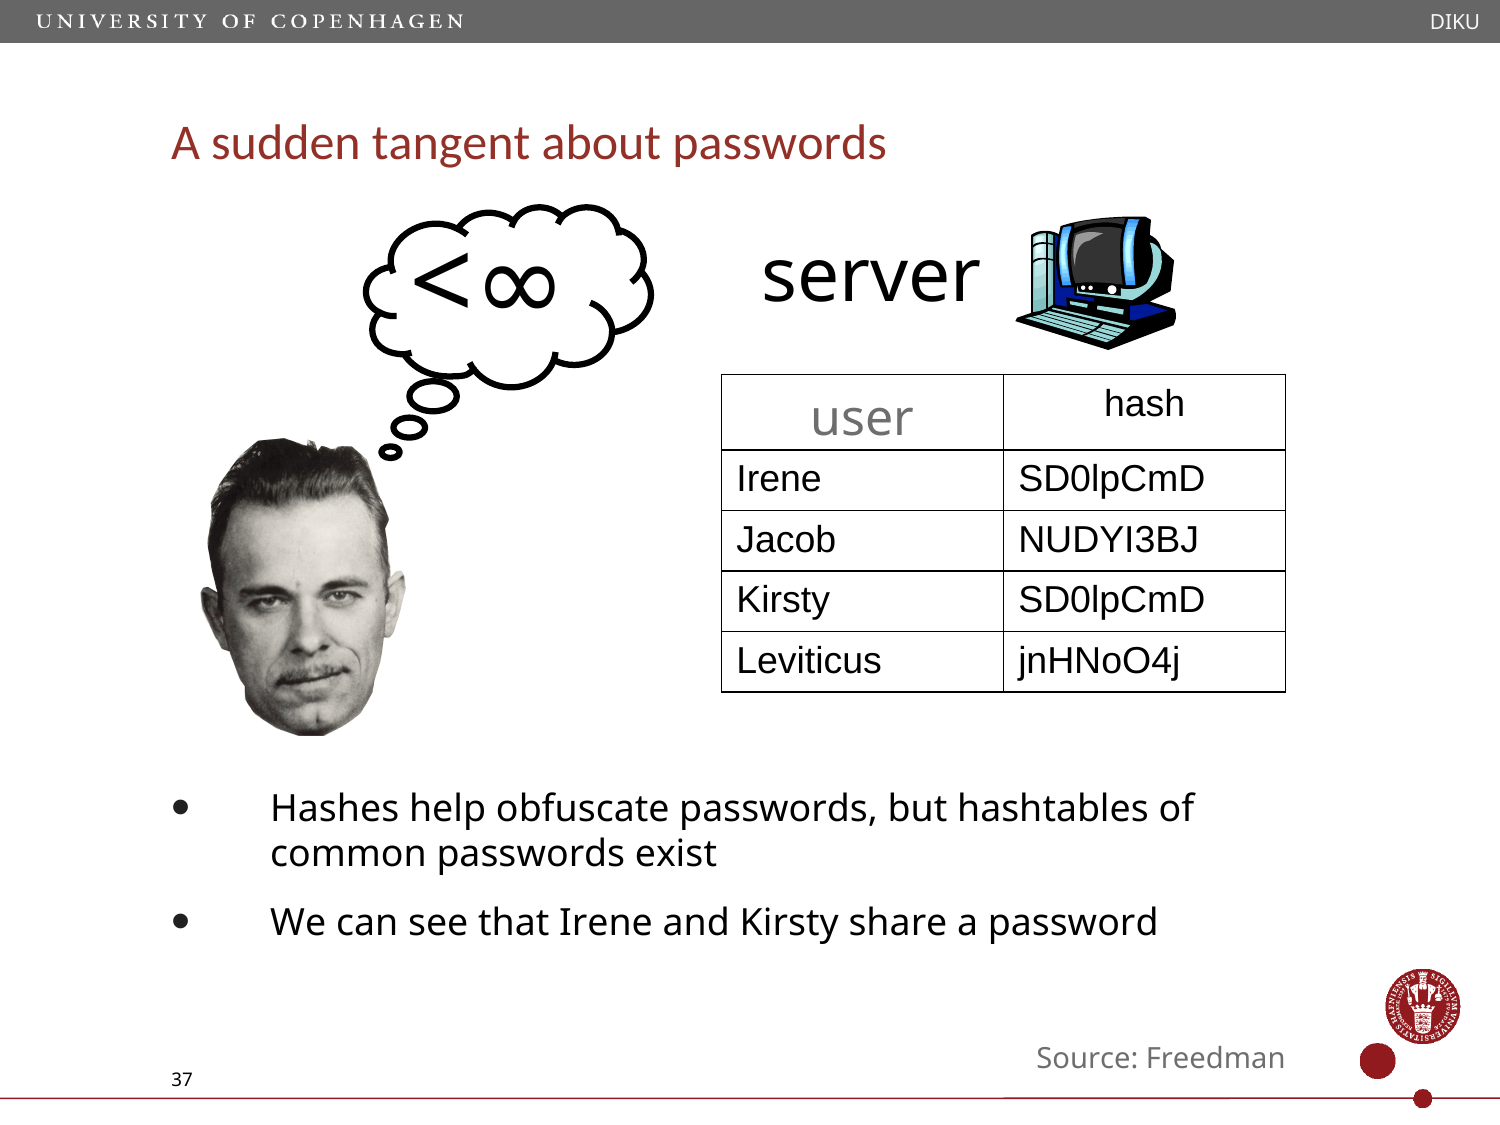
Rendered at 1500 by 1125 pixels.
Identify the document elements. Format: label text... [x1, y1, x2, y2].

text_box server [796, 233, 947, 309]
text_box A sudden tangent about passwords [171, 75, 1329, 171]
table_cell [707, 651, 976, 711]
picture [0, 910, 1500, 1122]
text_box DIKU [469, 0, 1495, 43]
table_cell Irene [722, 451, 1003, 510]
table_cell Jacob [722, 511, 1003, 570]
table_cell jnHNoO4j [1004, 632, 1285, 691]
table_cell SD0lpCmD [1004, 572, 1285, 631]
table_cell [707, 591, 721, 650]
picture [200, 438, 406, 736]
table_cell Kirsty [722, 572, 1003, 631]
text_box [393, 417, 426, 438]
text_box [409, 381, 457, 412]
table_cell [707, 470, 721, 529]
text_box Source: Freedman [1021, 1031, 1341, 1083]
table_cell [977, 693, 1246, 711]
table_cell NUDYI3BJ [1004, 511, 1285, 570]
text_box [381, 446, 400, 459]
text_box [365, 207, 651, 388]
text_box Hashes help obfuscate passwords, but hashtables of common passwords exist We can see that Irene and Kirsty share a password [171, 784, 1330, 1068]
table_cell Leviticus [722, 632, 1003, 691]
text_box <∞ [390, 201, 586, 352]
text_box <number> [171, 1068, 522, 1092]
table_cell [707, 530, 721, 590]
table_header user [722, 375, 1003, 449]
picture [1015, 215, 1179, 351]
table_header [707, 410, 721, 469]
table_header hash [1004, 375, 1285, 449]
table_cell SD0lpCmD [1004, 451, 1285, 510]
